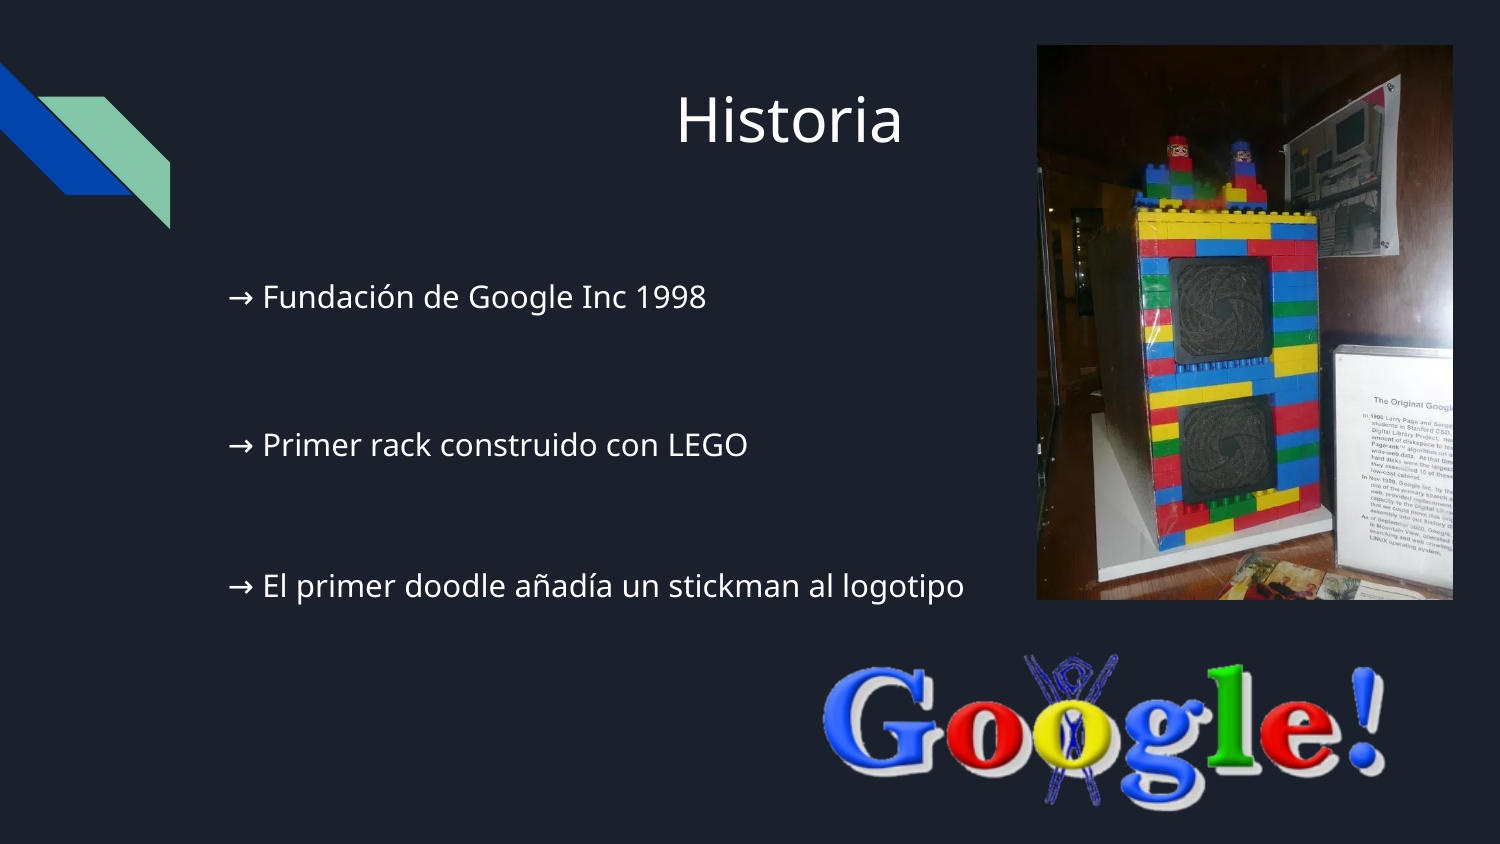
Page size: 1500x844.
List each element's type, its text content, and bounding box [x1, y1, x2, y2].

title Historia [212, 64, 1037, 215]
picture [1037, 45, 1453, 600]
list → Fundación de Google Inc 1998 → Primer rack construido con LEGO → El primer doodle añadía un stickman al logotipo [212, 257, 1368, 735]
picture [791, 636, 1416, 831]
